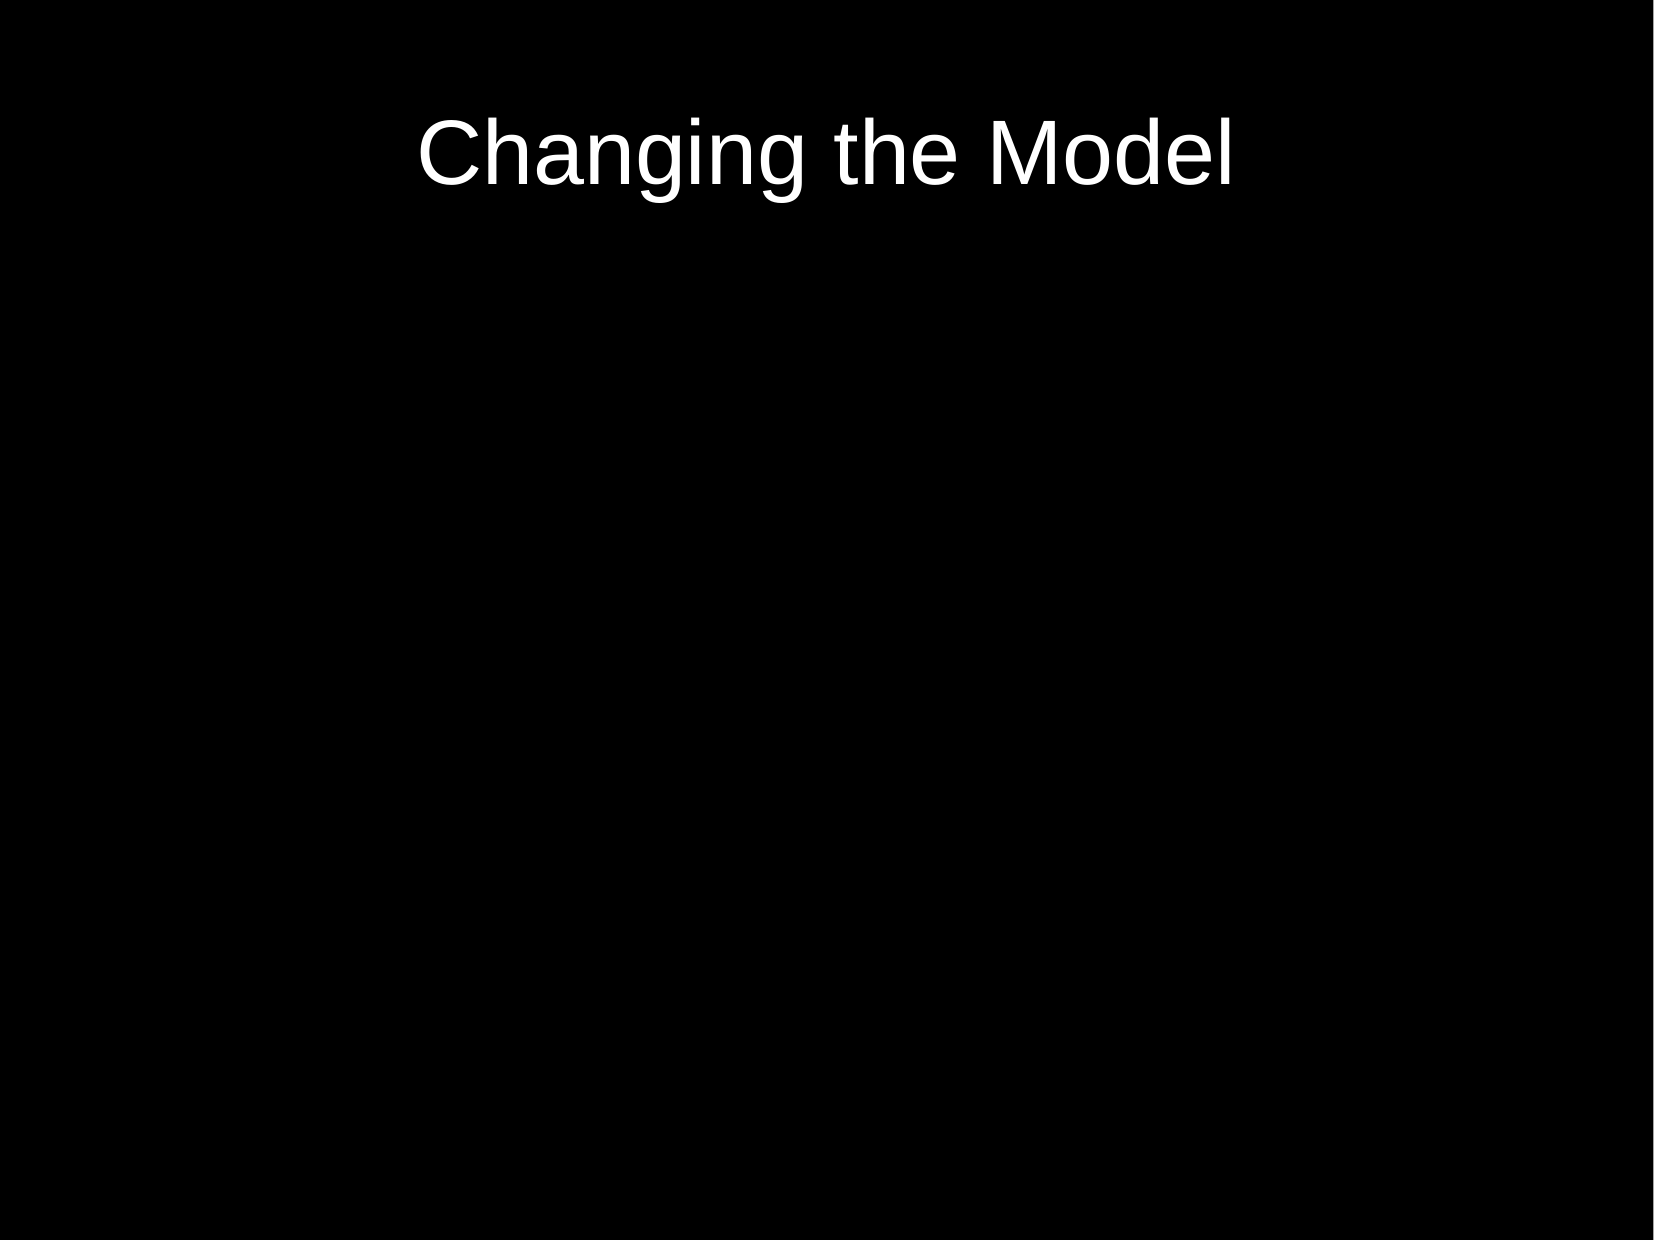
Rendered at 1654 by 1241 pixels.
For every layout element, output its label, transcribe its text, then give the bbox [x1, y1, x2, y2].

title Changing the Model [82, 49, 1571, 257]
